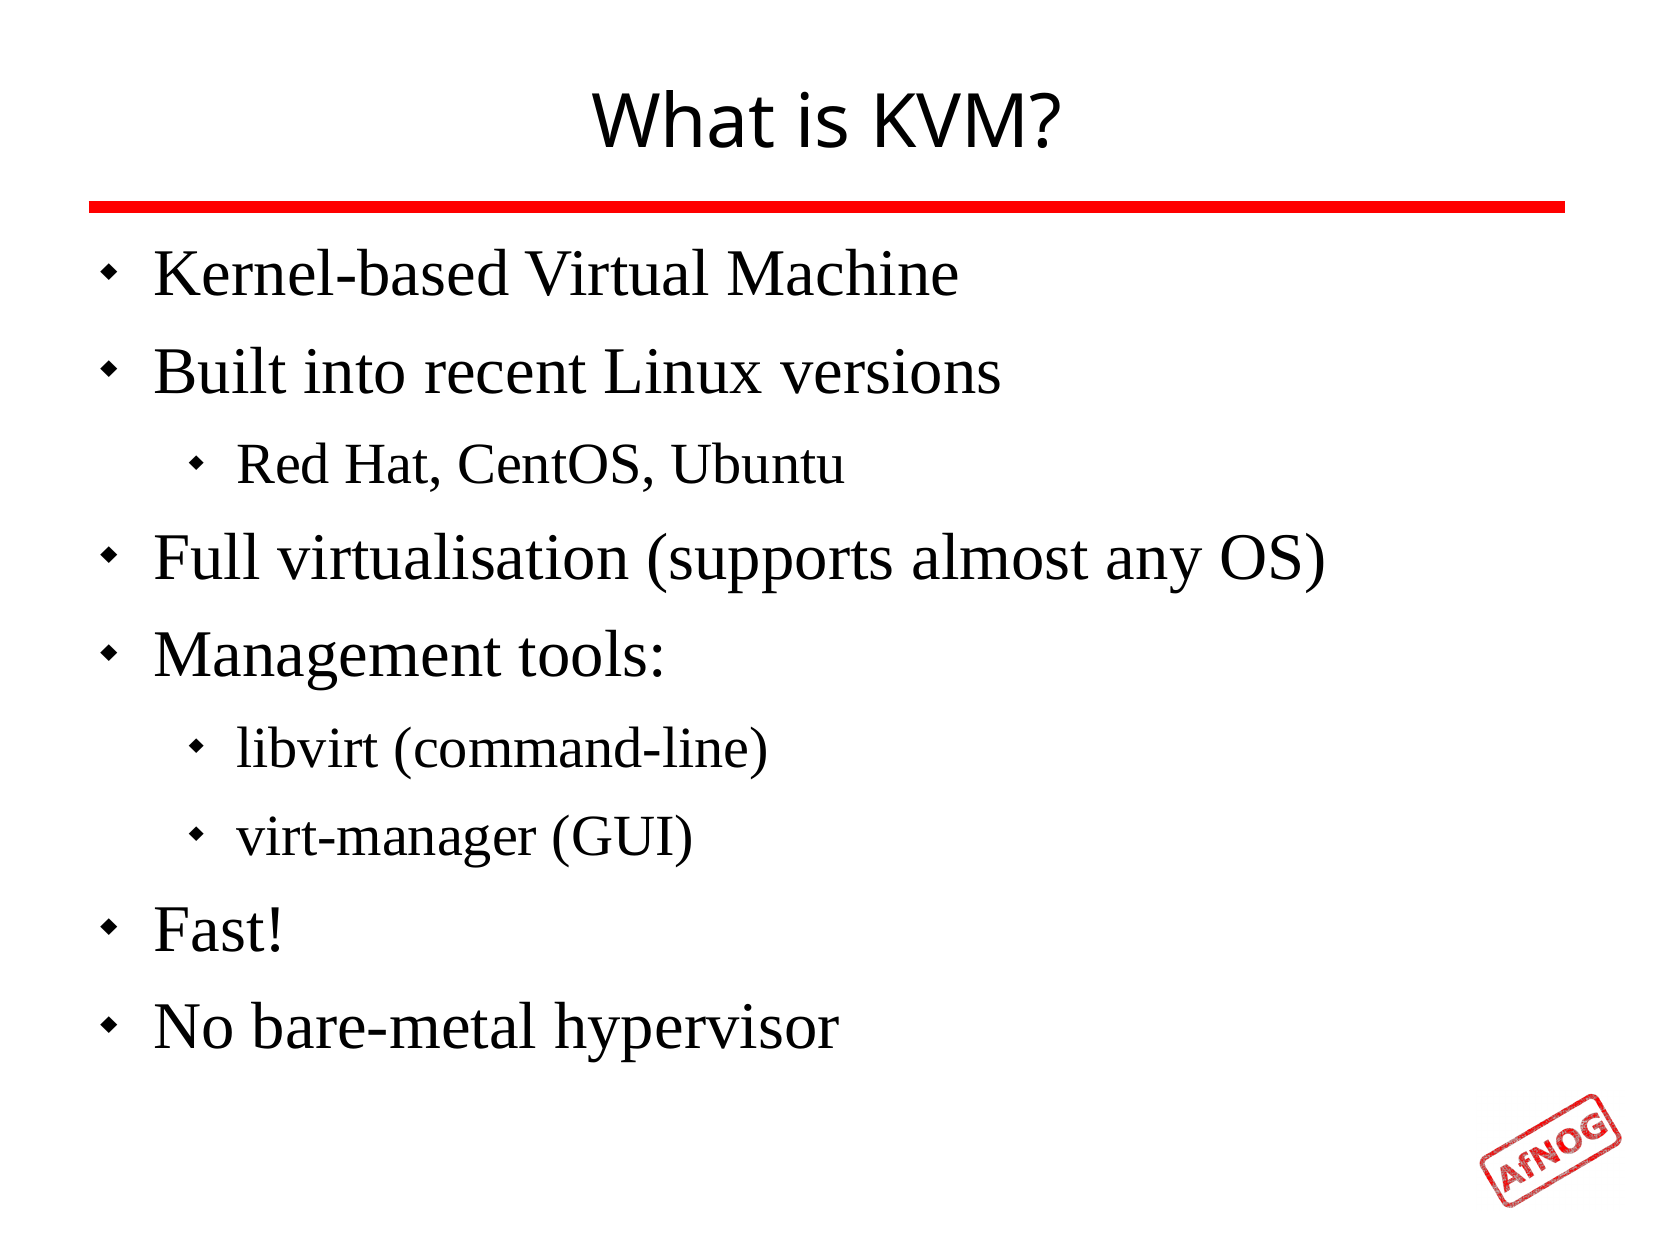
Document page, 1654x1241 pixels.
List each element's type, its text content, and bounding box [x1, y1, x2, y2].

title What is KVM? [82, 29, 1571, 207]
list Kernel-based Virtual Machine Built into recent Linux versions Red Hat, CentOS, Ubuntu Full virtualisation (supports almost any OS) Management tools: libvirt (command-line) virt-manager (GUI) Fast! No bare-metal hypervisor [82, 236, 1571, 1064]
picture [1476, 1090, 1625, 1211]
